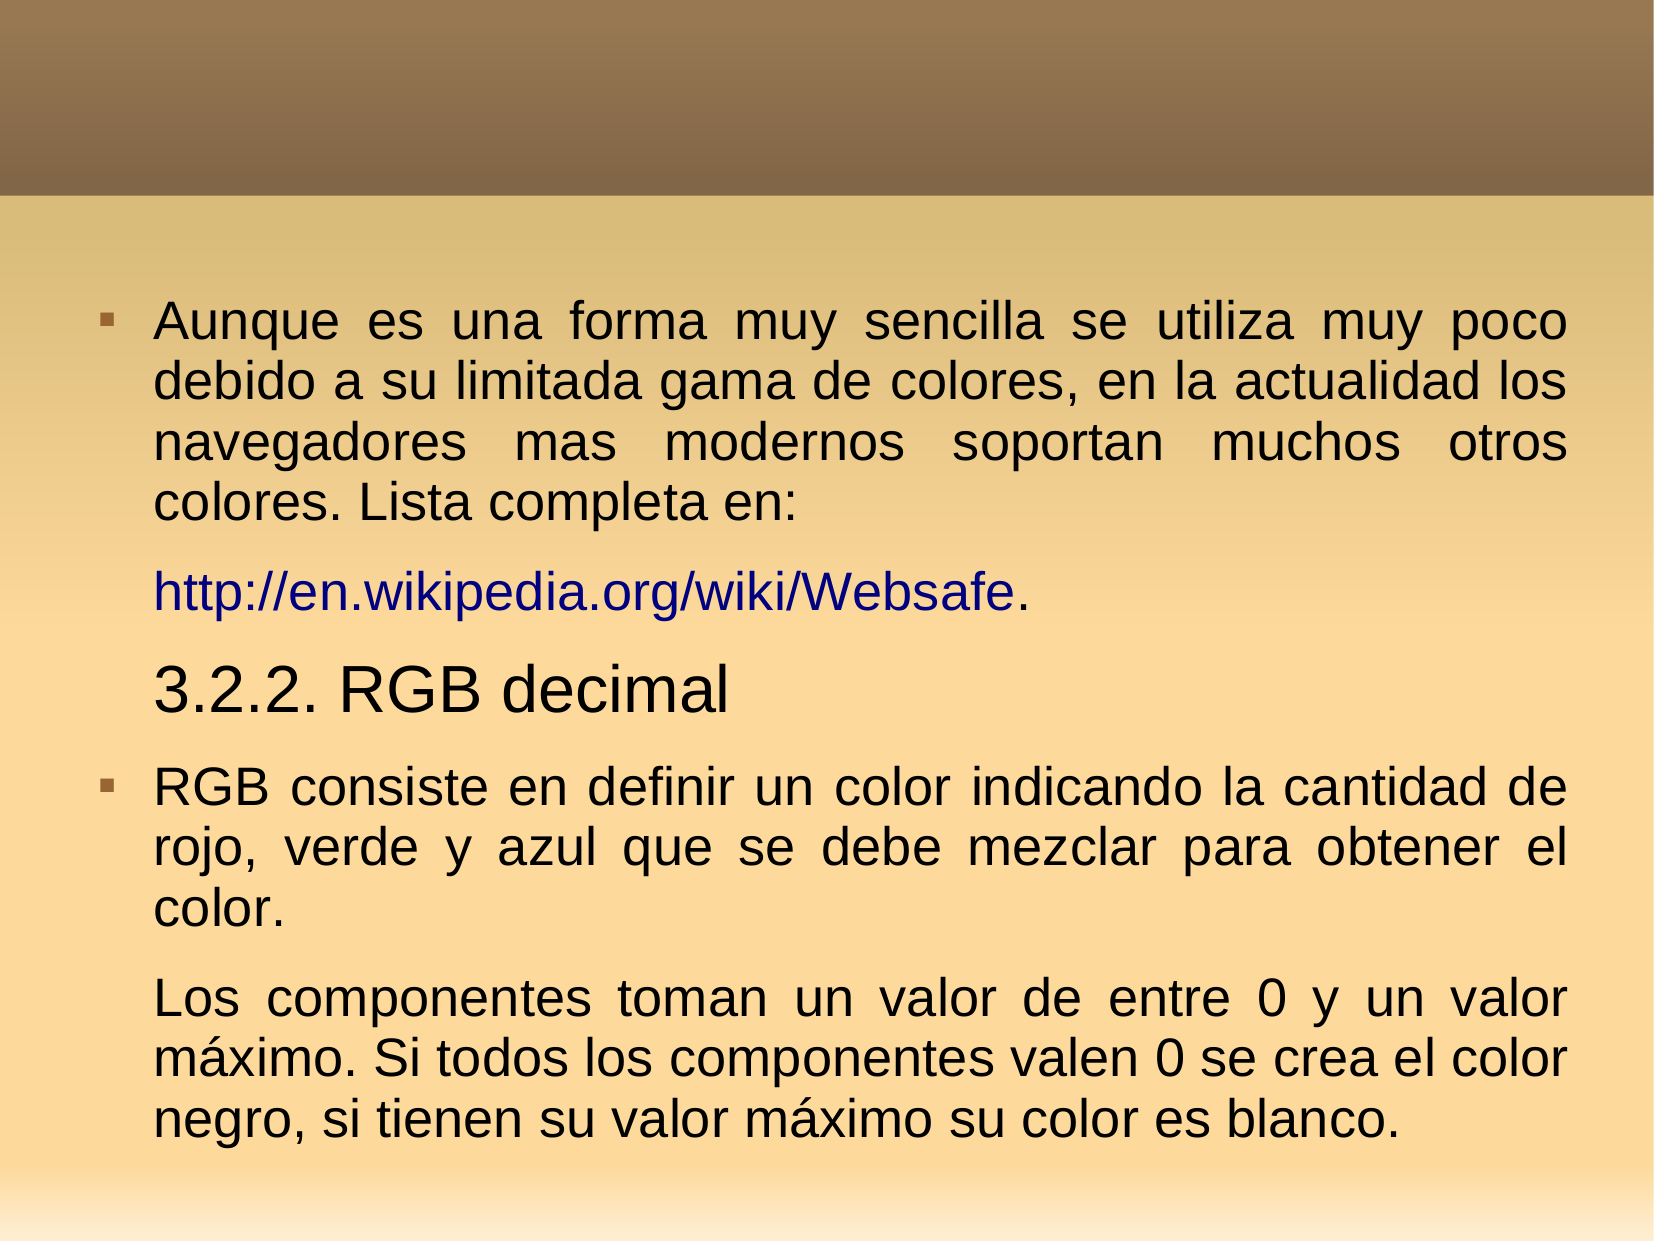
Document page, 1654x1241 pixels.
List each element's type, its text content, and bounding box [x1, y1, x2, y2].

picture [0, 0, 1654, 1241]
list Aunque es una forma muy sencilla se utiliza muy poco debido a su limitada gama de colores, en la actualidad los navegadores mas modernos soportan muchos otros colores. Lista completa en: http://en.wikipedia.org/wiki/Websafe. 3.2.2. RGB decimal RGB consiste en definir un color indicando la cantidad de rojo, verde y azul que se debe mezclar para obtener el color. Los componentes toman un valor de entre 0 y un valor máximo. Si todos los componentes valen 0 se crea el color negro, si tienen su valor máximo su color es blanco. [82, 290, 1571, 1239]
